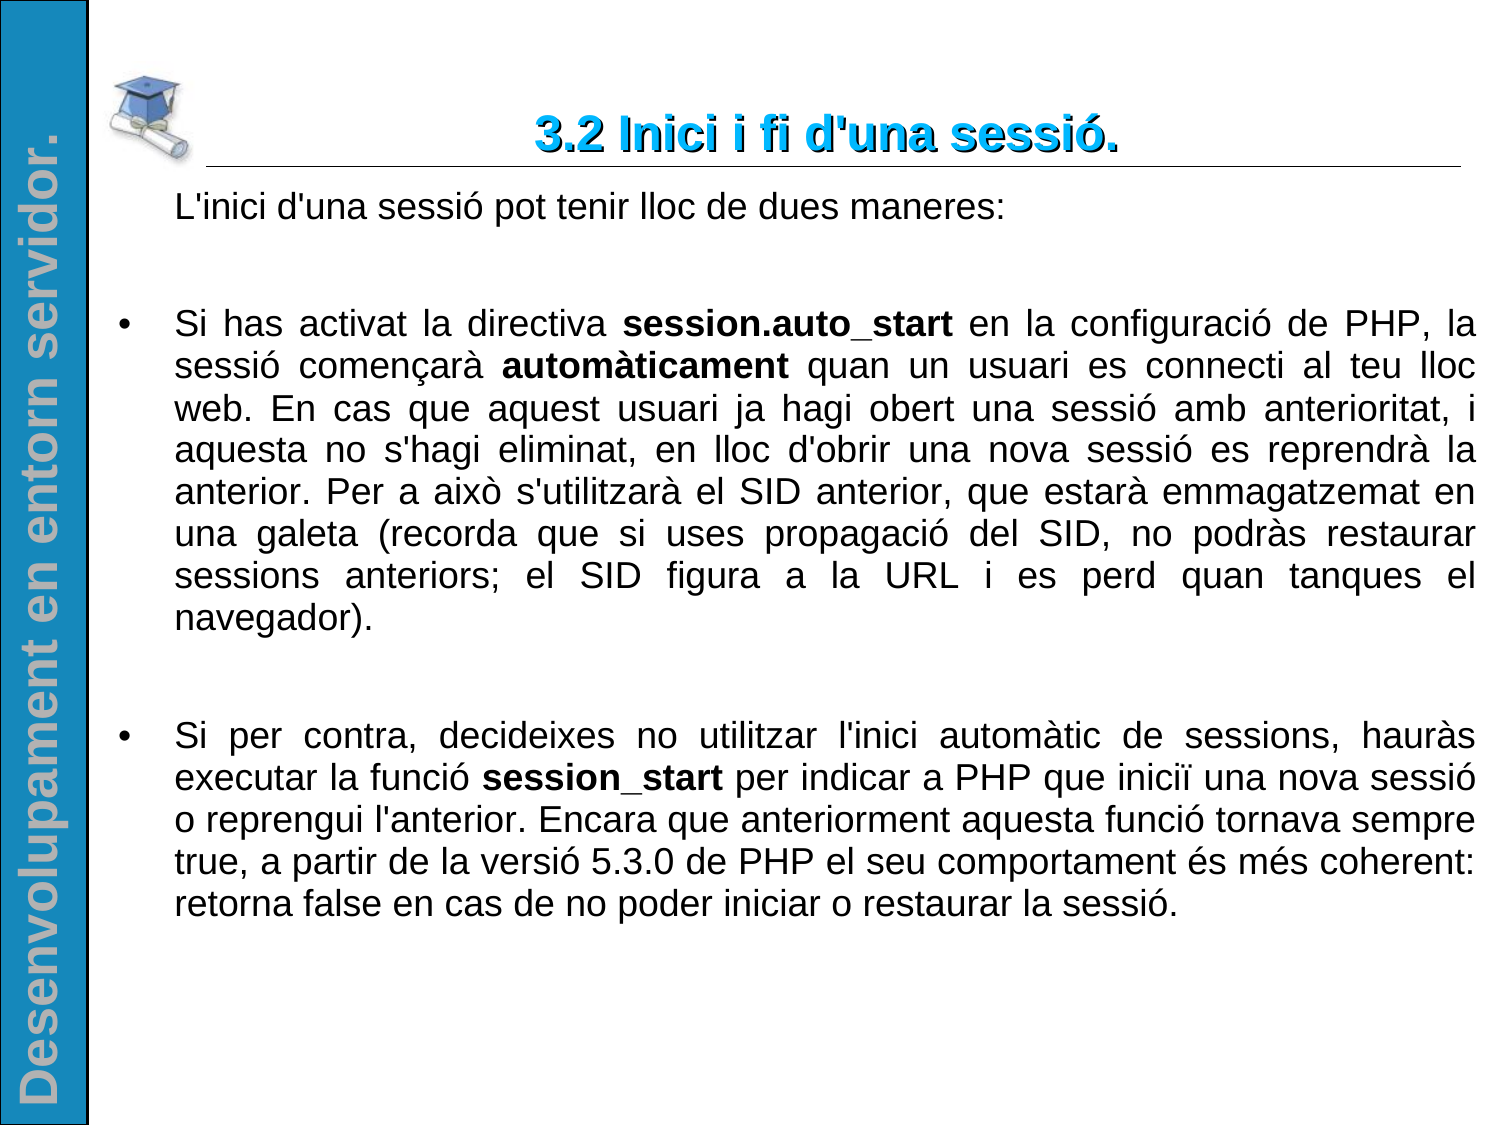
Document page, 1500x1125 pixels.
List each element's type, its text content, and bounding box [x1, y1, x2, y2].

title 3.2 Inici i fi d'una sessió. [206, 88, 1447, 178]
picture [93, 61, 206, 174]
list L'inici d'una sessió pot tenir lloc de dues maneres: Si has activat la directiva session.auto_start en la configuració de PHP, la sessió començarà automàticament quan un usuari es connecti al teu lloc web. En cas que aquest usuari ja hagi obert una sessió amb anterioritat, i aquesta no s'hagi eliminat, en lloc d'obrir una nova sessió es reprendrà la anterior. Per a això s'utilitzarà el SID anterior, que estarà emmagatzemat en una galeta (recorda que si uses propagació del SID, no podràs restaurar sessions anteriors; el SID figura a la URL i es perd quan tanques el navegador). Si per contra, decideixes no utilitzar l'inici automàtic de sessions, hauràs executar la funció session_start per indicar a PHP que iniciï una nova sessió o reprengui l'anterior. Encara que anteriorment aquesta funció tornava sempre true, a partir de la versió 5.3.0 de PHP el seu comportament és més coherent: retorna false en cas de no poder iniciar o restaurar la sessió. [118, 185, 1477, 983]
